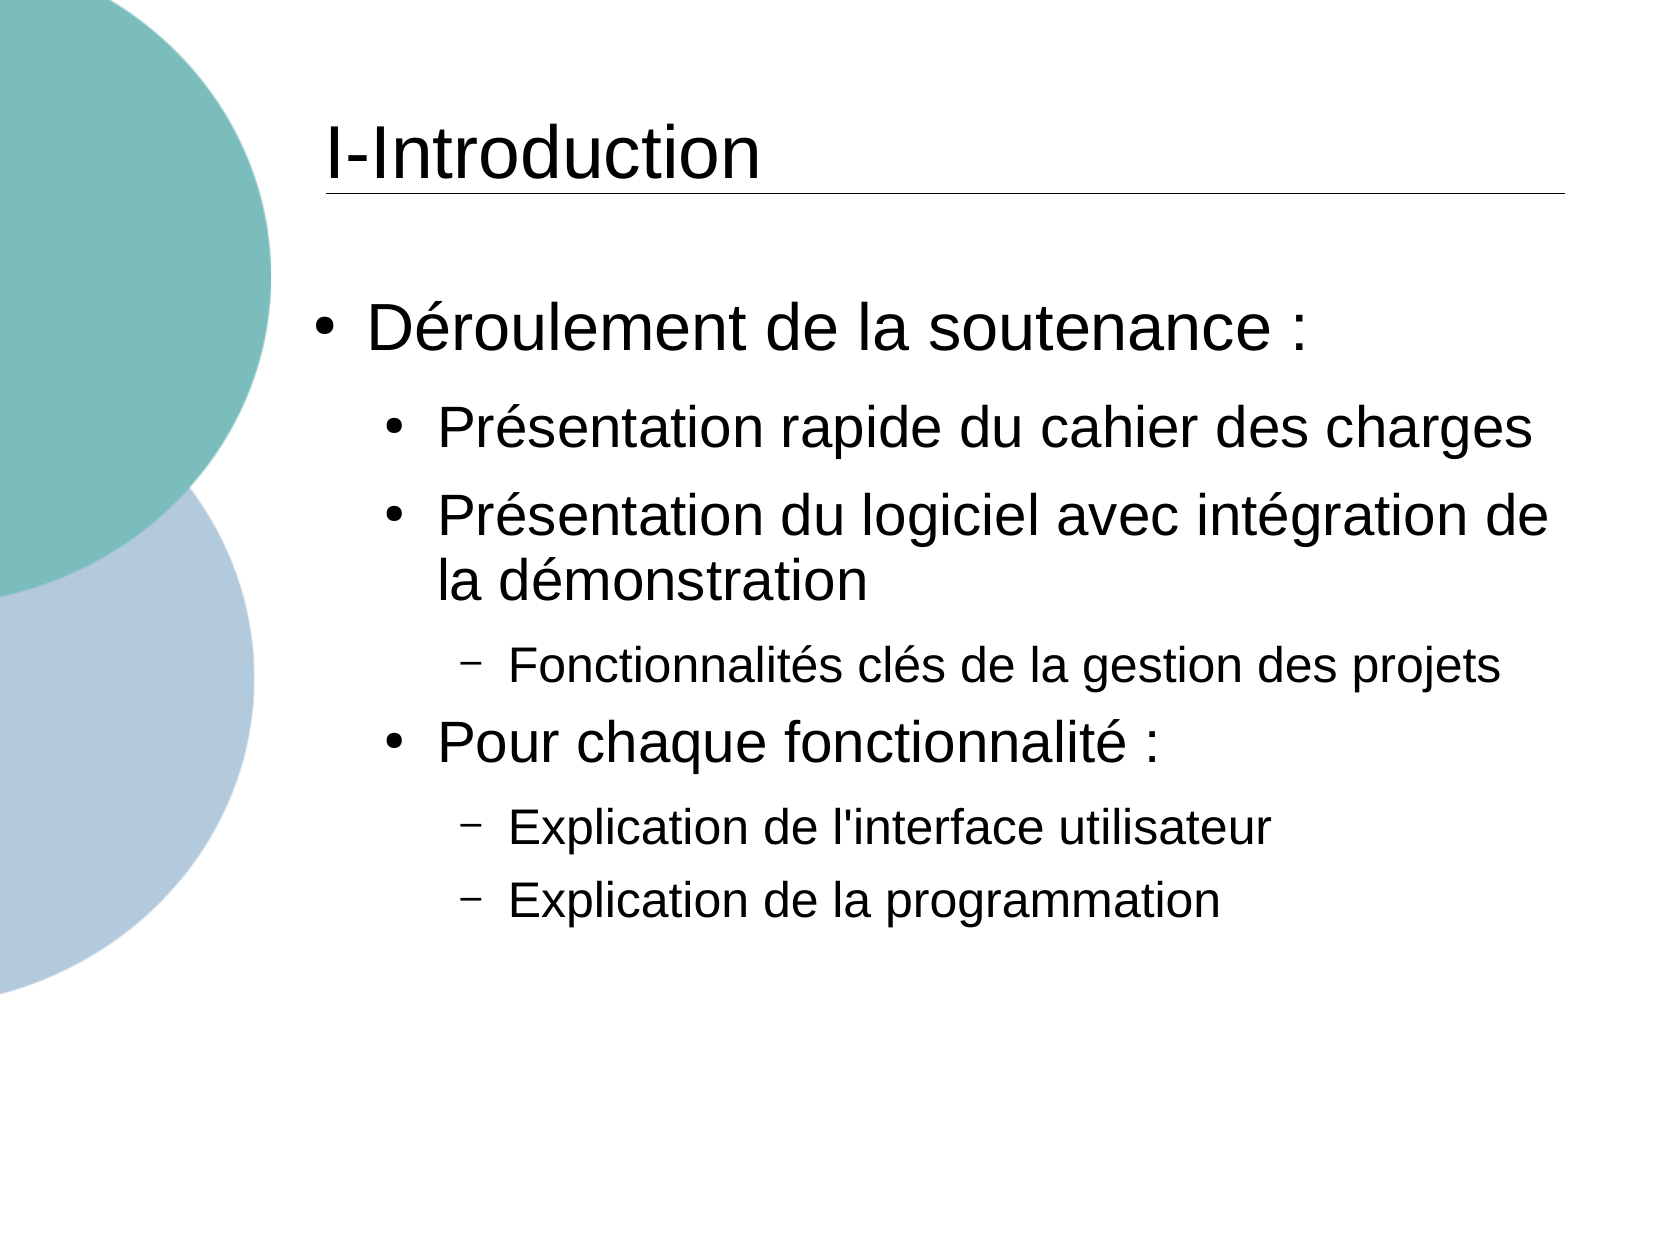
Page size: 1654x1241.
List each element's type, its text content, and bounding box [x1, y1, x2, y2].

title I-Introduction [324, 49, 1571, 257]
picture [0, 0, 1654, 1241]
list Déroulement de la soutenance : Présentation rapide du cahier des charges Présentation du logiciel avec intégration de la démonstration Fonctionnalités clés de la gestion des projets Pour chaque fonctionnalité : Explication de l'interface utilisateur Explication de la programmation [295, 290, 1571, 1094]
table_header [326, 194, 1565, 251]
